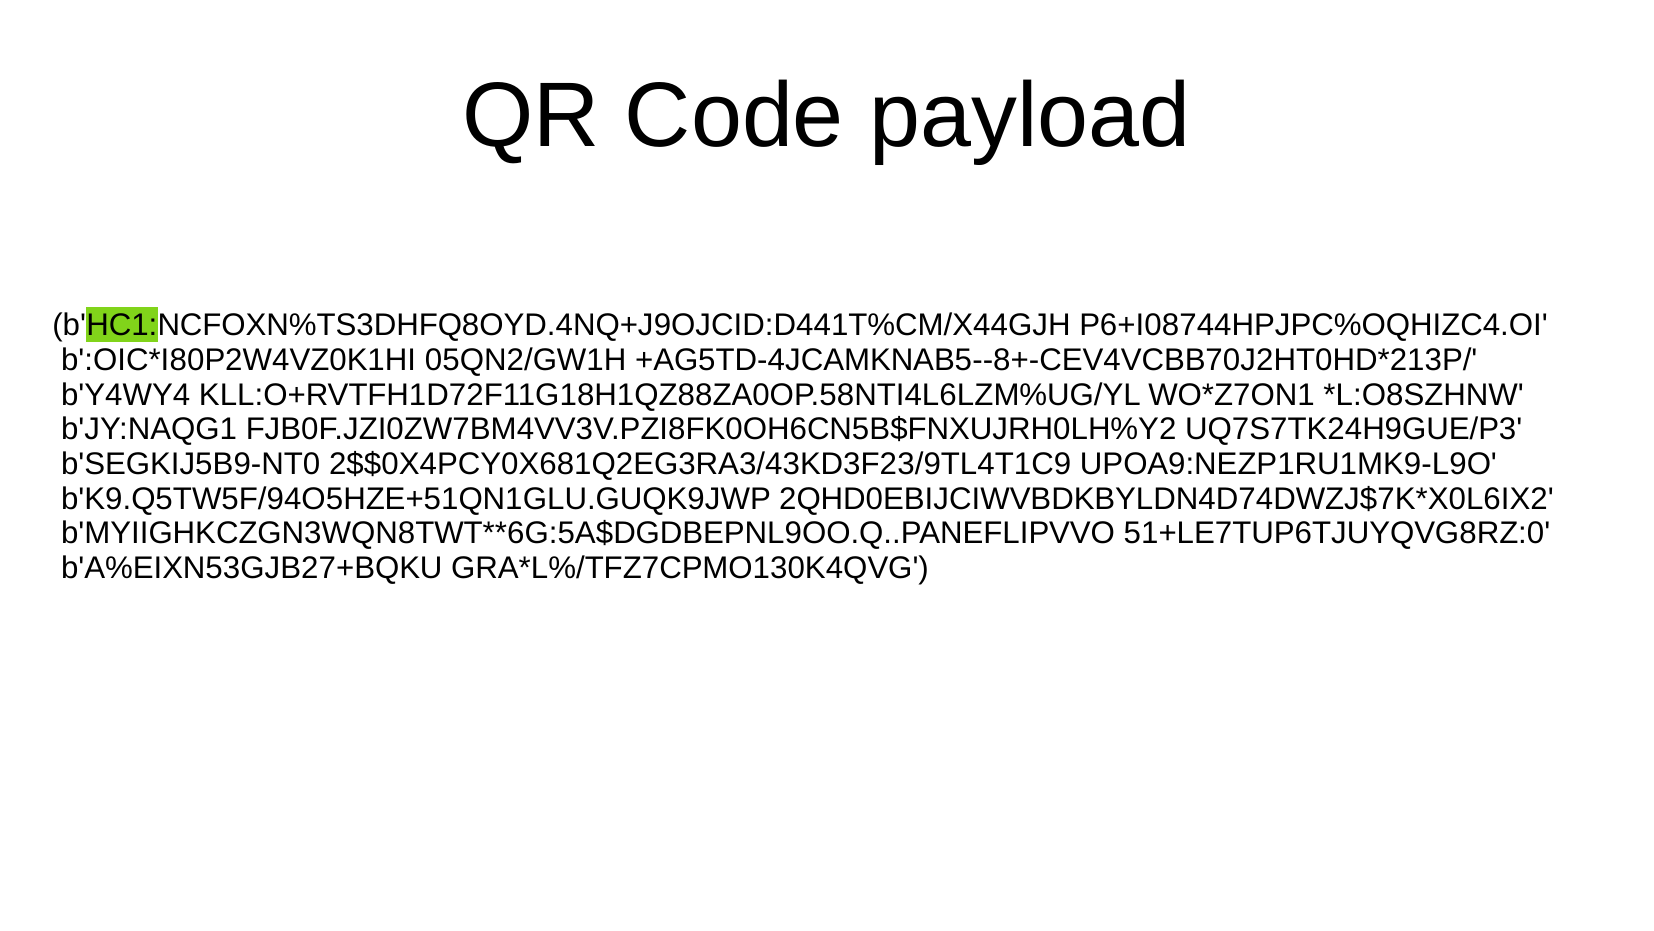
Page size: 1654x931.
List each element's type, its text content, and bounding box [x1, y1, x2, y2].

text_box (b'HC1:NCFOXN%TS3DHFQ8OYD.4NQ+J9OJCID:D441T%CM/X44GJH P6+I08744HPJPC%OQHIZC4.OI' b':OIC*I80P2W4VZ0K1HI 05QN2/GW1H +AG5TD-4JCAMKNAB5--8+-CEV4VCBB70J2HT0HD*213P/' b'Y4WY4 KLL:O+RVTFH1D72F11G18H1QZ88ZA0OP.58NTI4L6LZM%UG/YL WO*Z7ON1 *L:O8SZHNW' b'JY:NAQG1 FJB0F.JZI0ZW7BM4VV3V.PZI8FK0OH6CN5B$FNXUJRH0LH%Y2 UQ7S7TK24H9GUE/P3' b'SEGKIJ5B9-NT0 2$$0X4PCY0X681Q2EG3RA3/43KD3F23/9TL4T1C9 UPOA9:NEZP1RU1MK9-L9O' b'K9.Q5TW5F/94O5HZE+51QN1GLU.GUQK9JWP 2QHD0EBIJCIWVBDKBYLDN4D74DWZJ$7K*X0L6IX2' b'MYIIGHKCZGN3WQN8TWT**6G:5A$DGDBEPNL9OO.Q..PANEFLIPVVO 51+LE7TUP6TJUYQVG8RZ:0' b'A%EIXN53GJB27+BQKU GRA*L%/TFZ7CPMO130K4QVG') [37, 300, 1613, 731]
title QR Code payload [82, 37, 1571, 193]
